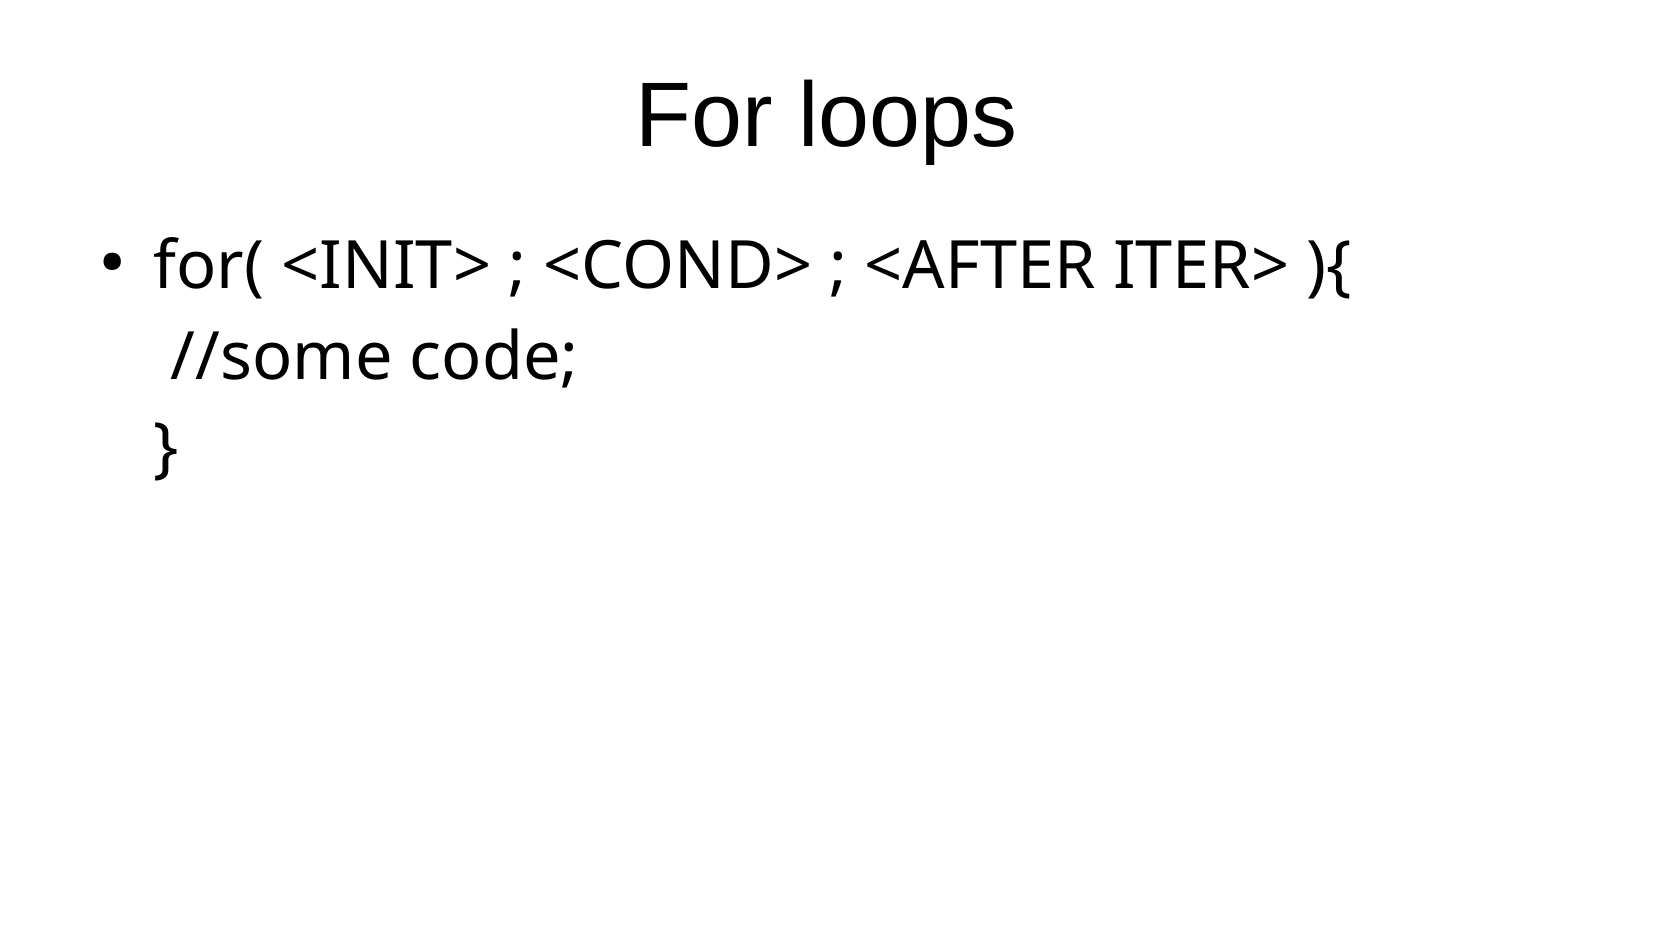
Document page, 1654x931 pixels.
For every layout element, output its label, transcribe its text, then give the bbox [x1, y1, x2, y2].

title For loops [82, 37, 1571, 193]
list for( <INIT> ; <COND> ; <AFTER ITER> ){ //some code; } [82, 217, 1571, 758]
